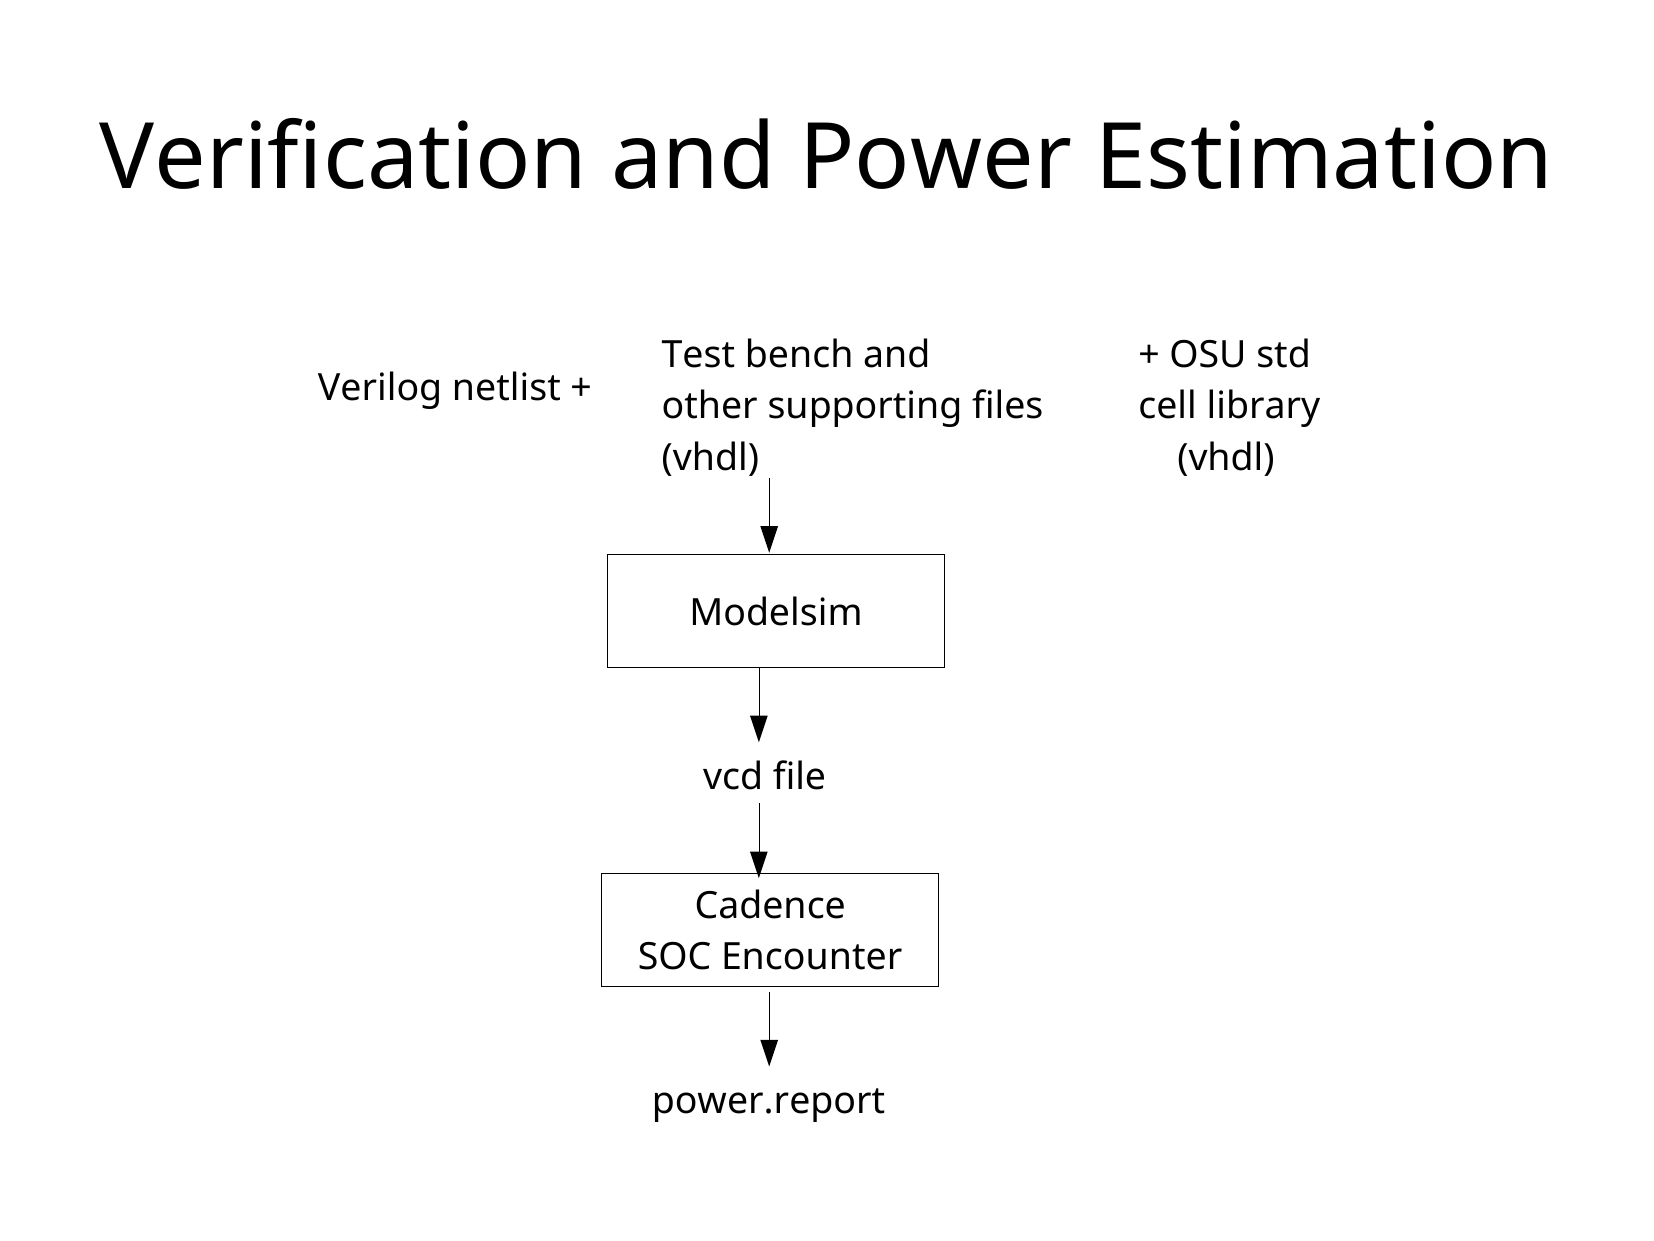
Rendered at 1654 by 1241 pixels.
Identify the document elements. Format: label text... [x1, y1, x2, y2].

text_box + OSU std cell library (vhdl) [1123, 320, 1360, 466]
text_box power.report [637, 1065, 911, 1125]
text_box Test bench and other supporting files (vhdl) [646, 320, 1080, 466]
text_box Cadence SOC Encounter [601, 873, 939, 987]
text_box Modelsim [607, 554, 945, 668]
text_box vcd file [688, 742, 854, 801]
title Verification and Power Estimation [82, 45, 1571, 261]
text_box Verilog netlist + [303, 353, 646, 412]
